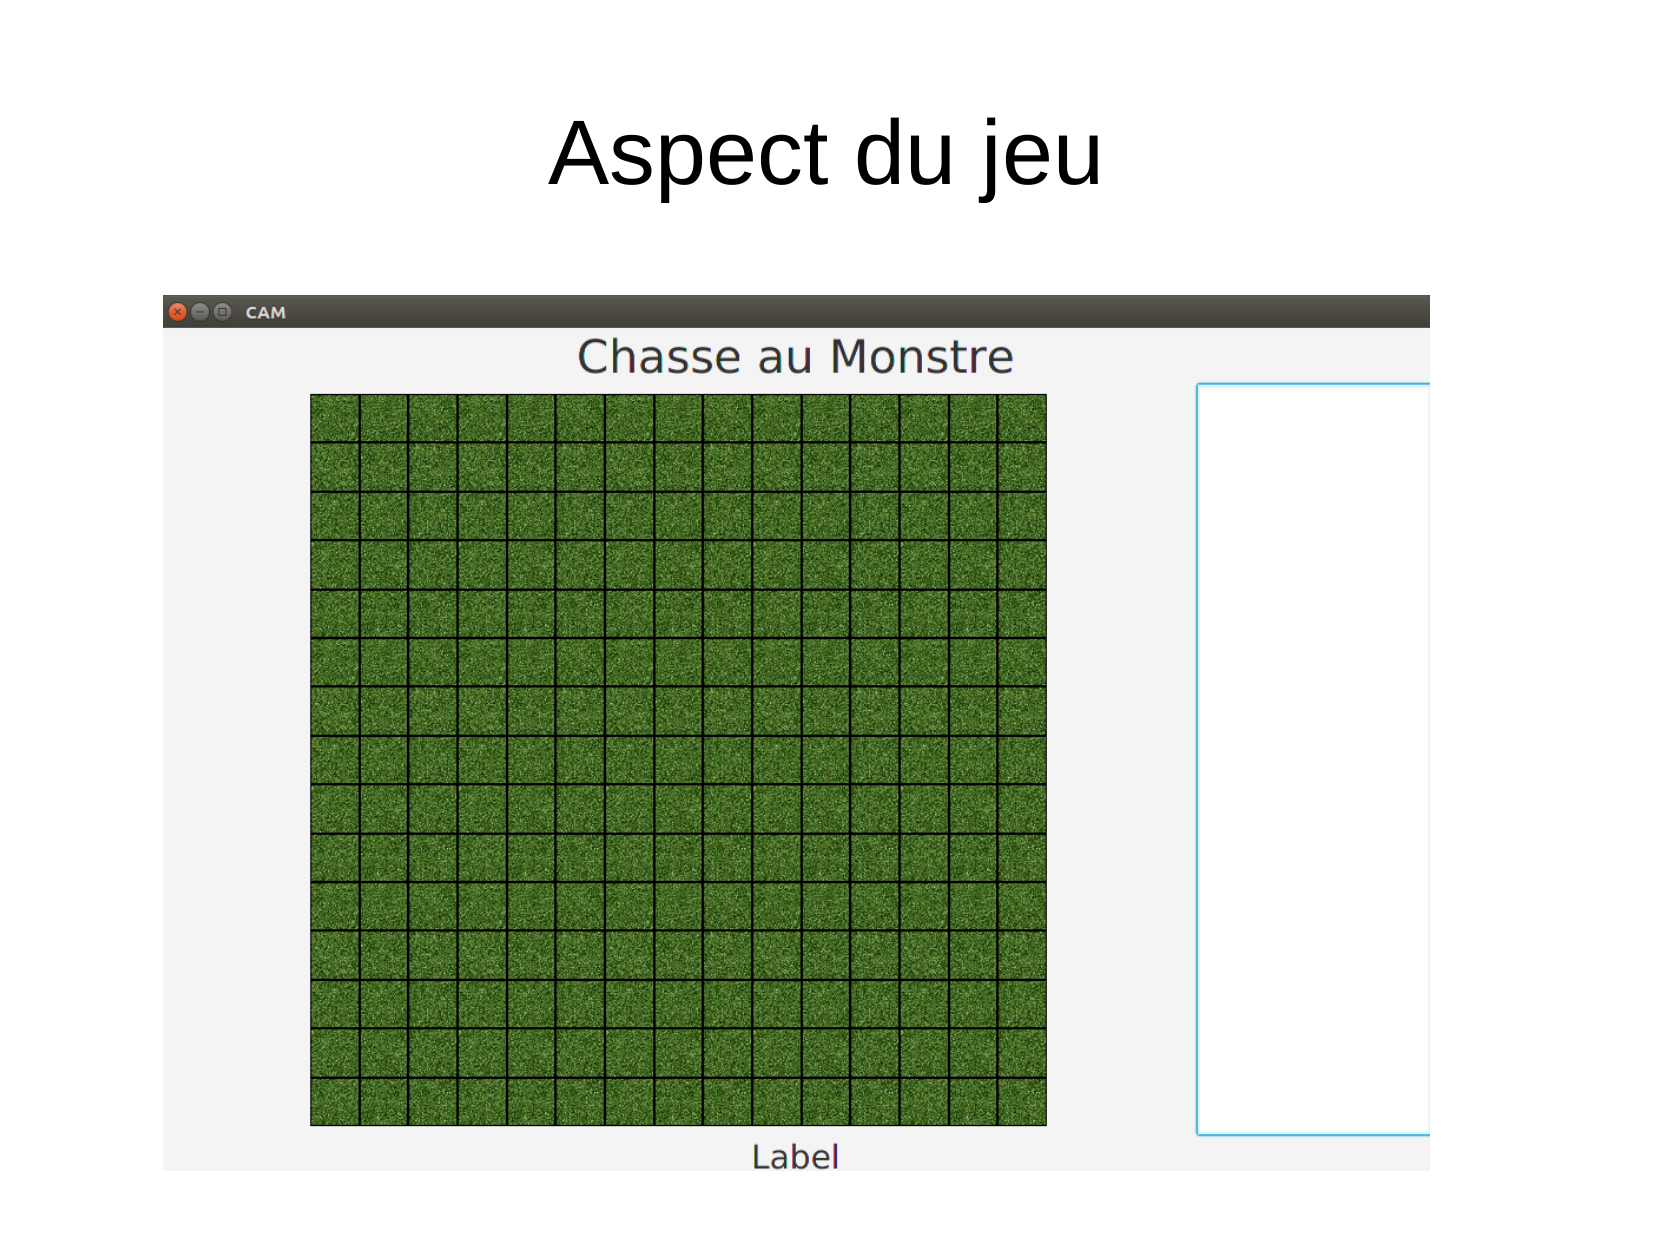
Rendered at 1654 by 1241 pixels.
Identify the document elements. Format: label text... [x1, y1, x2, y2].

picture [163, 295, 1430, 1171]
title Aspect du jeu [82, 49, 1571, 257]
